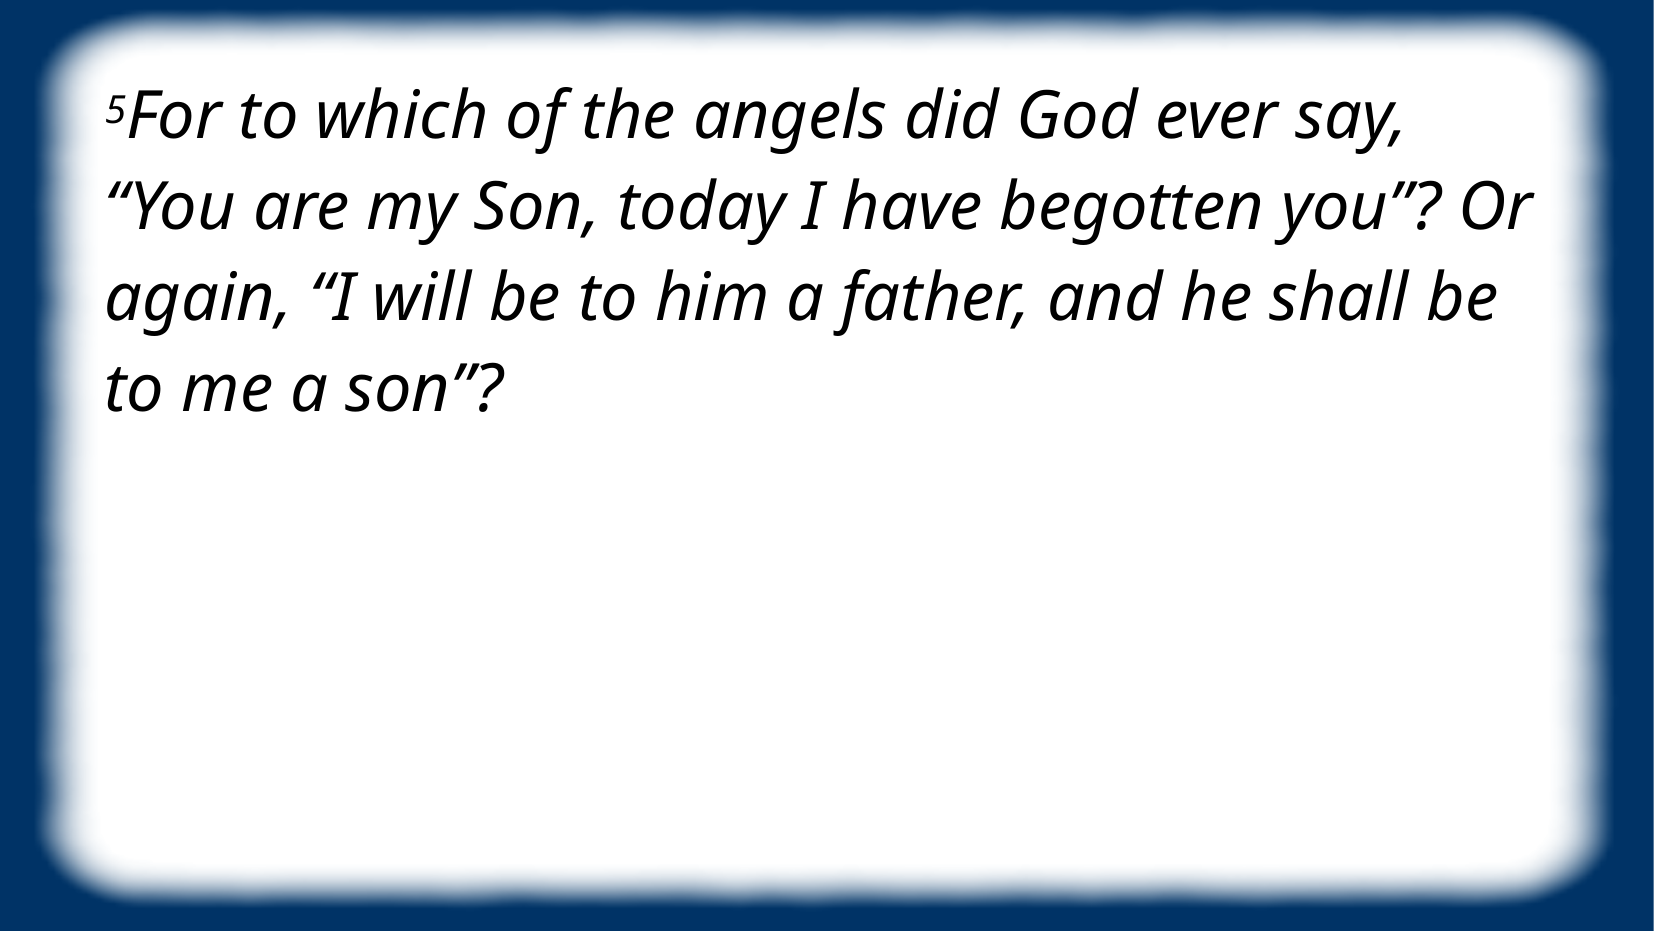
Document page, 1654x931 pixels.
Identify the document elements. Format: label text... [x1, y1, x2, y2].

picture [0, 0, 1654, 931]
text_box 5For to which of the angels did God ever say, “You are my Son, today I have begotten you”? Or again, “I will be to him a father, and he shall be to me a son”? [90, 60, 1561, 436]
